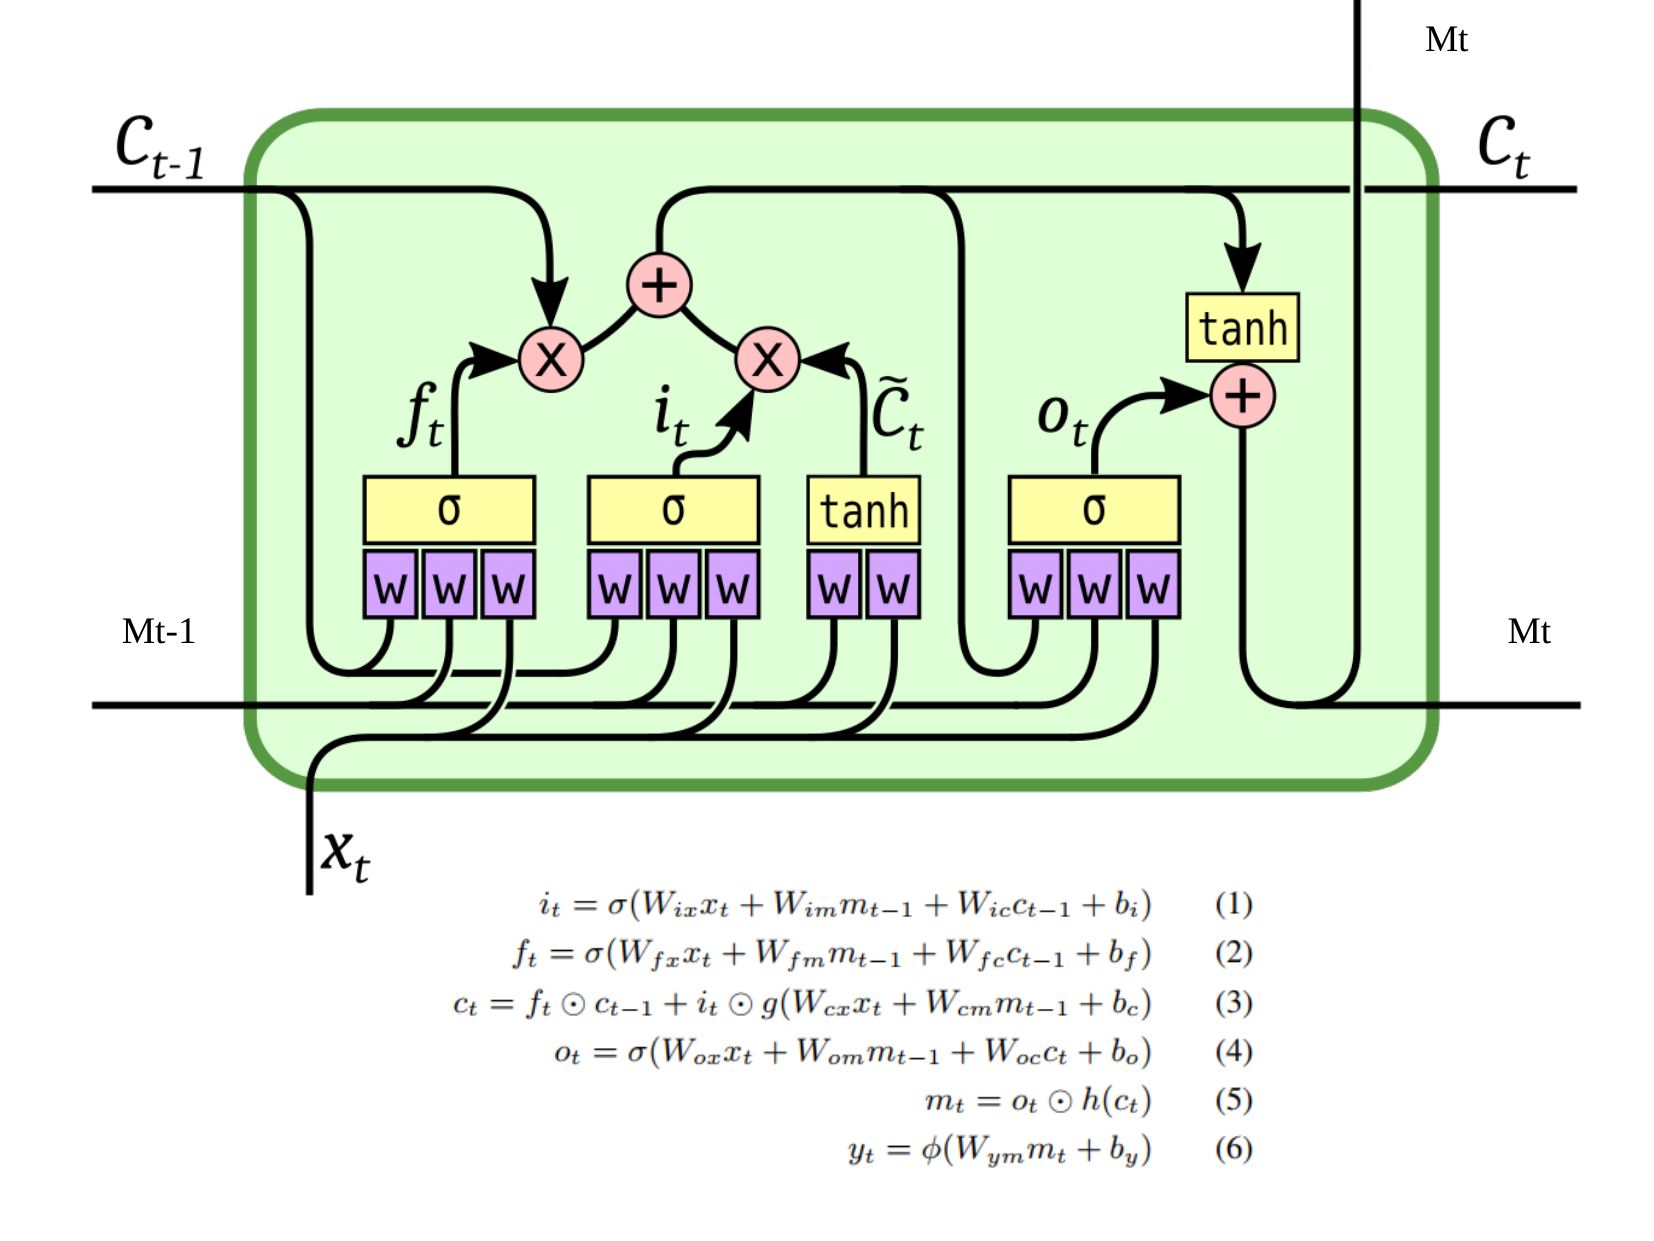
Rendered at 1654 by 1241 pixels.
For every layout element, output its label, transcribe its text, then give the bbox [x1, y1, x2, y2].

text_box Mt [1370, 10, 1524, 105]
picture [82, 0, 1591, 1182]
text_box Mt-1 [82, 602, 237, 697]
text_box Mt [1452, 602, 1607, 697]
